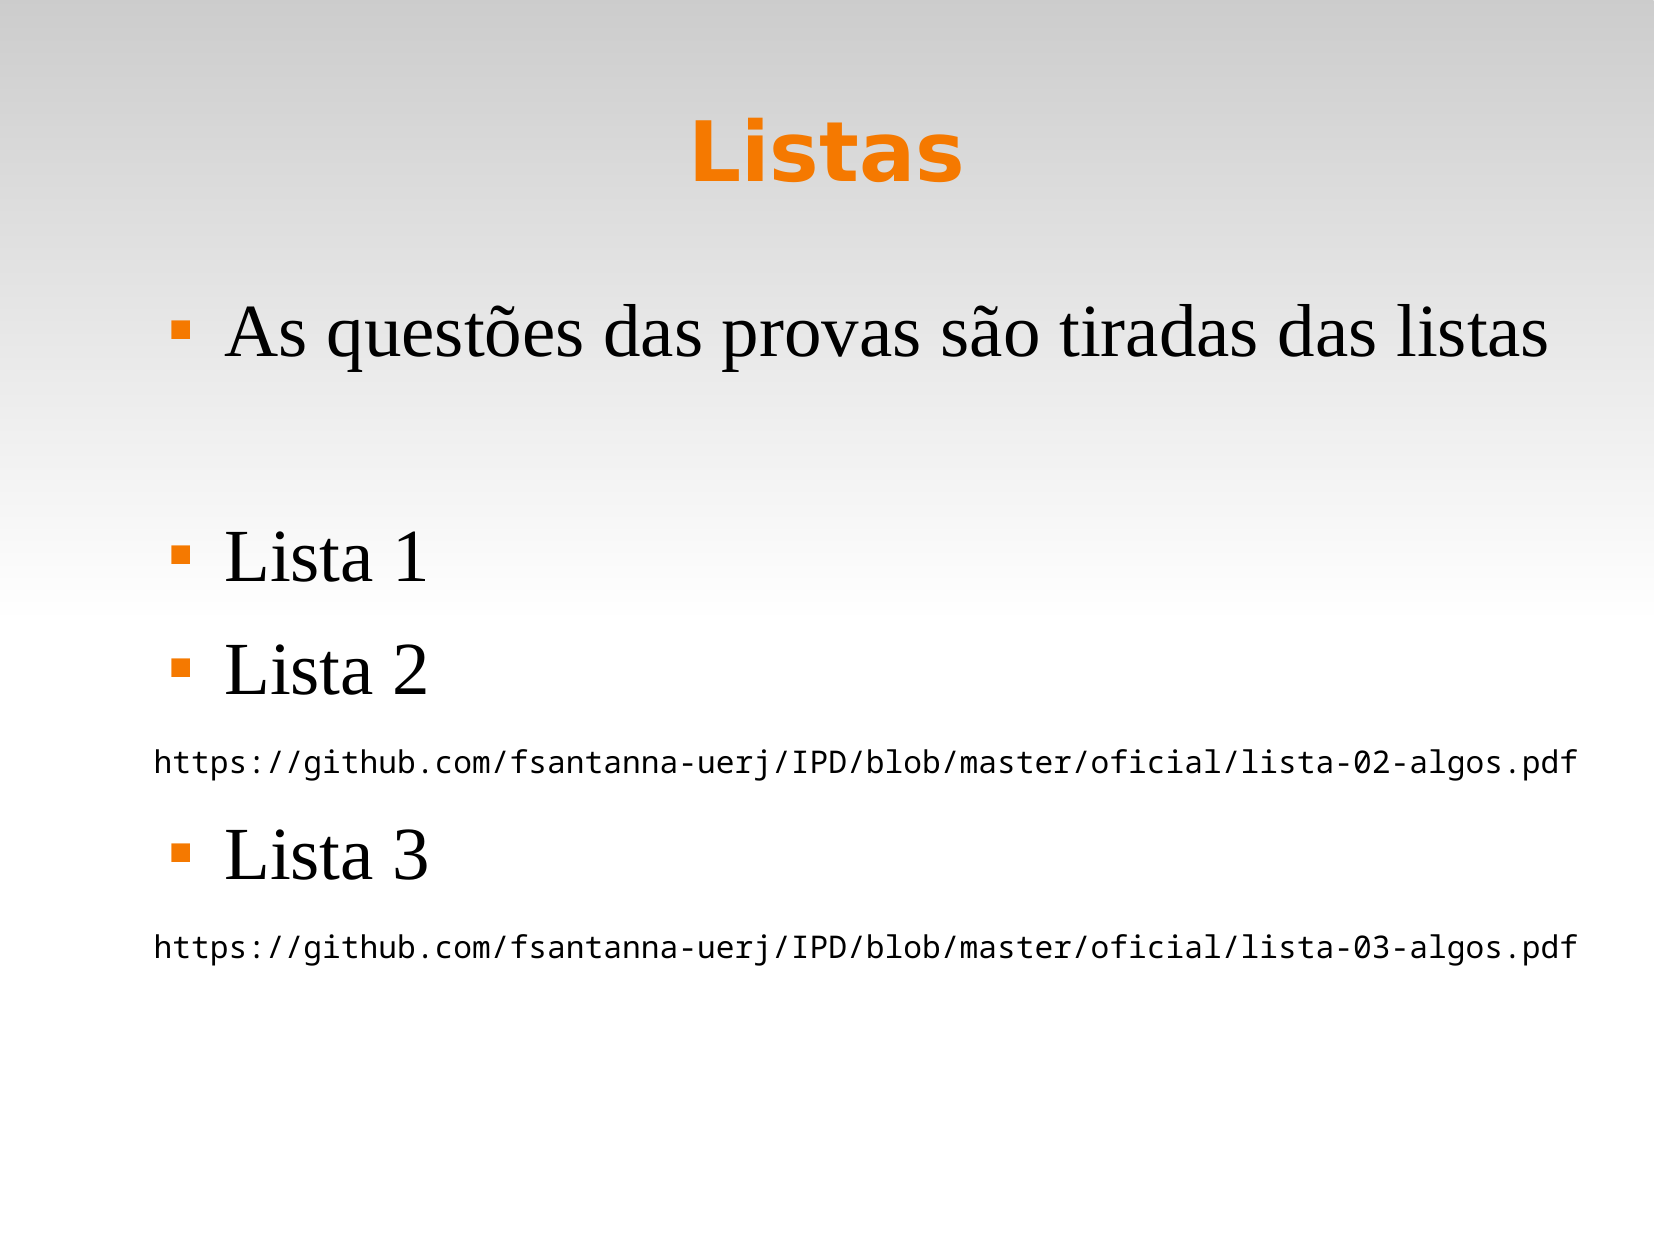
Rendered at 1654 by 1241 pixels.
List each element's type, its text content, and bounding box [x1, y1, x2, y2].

title Listas [82, 49, 1571, 257]
list As questões das provas são tiradas das listas Lista 1 Lista 2 https://github.com/fsantanna-uerj/IPD/blob/master/oficial/lista-02-algos.pdf Lista 3 https://github.com/fsantanna-uerj/IPD/blob/master/oficial/lista-03-algos.pdf [82, 290, 1644, 1109]
